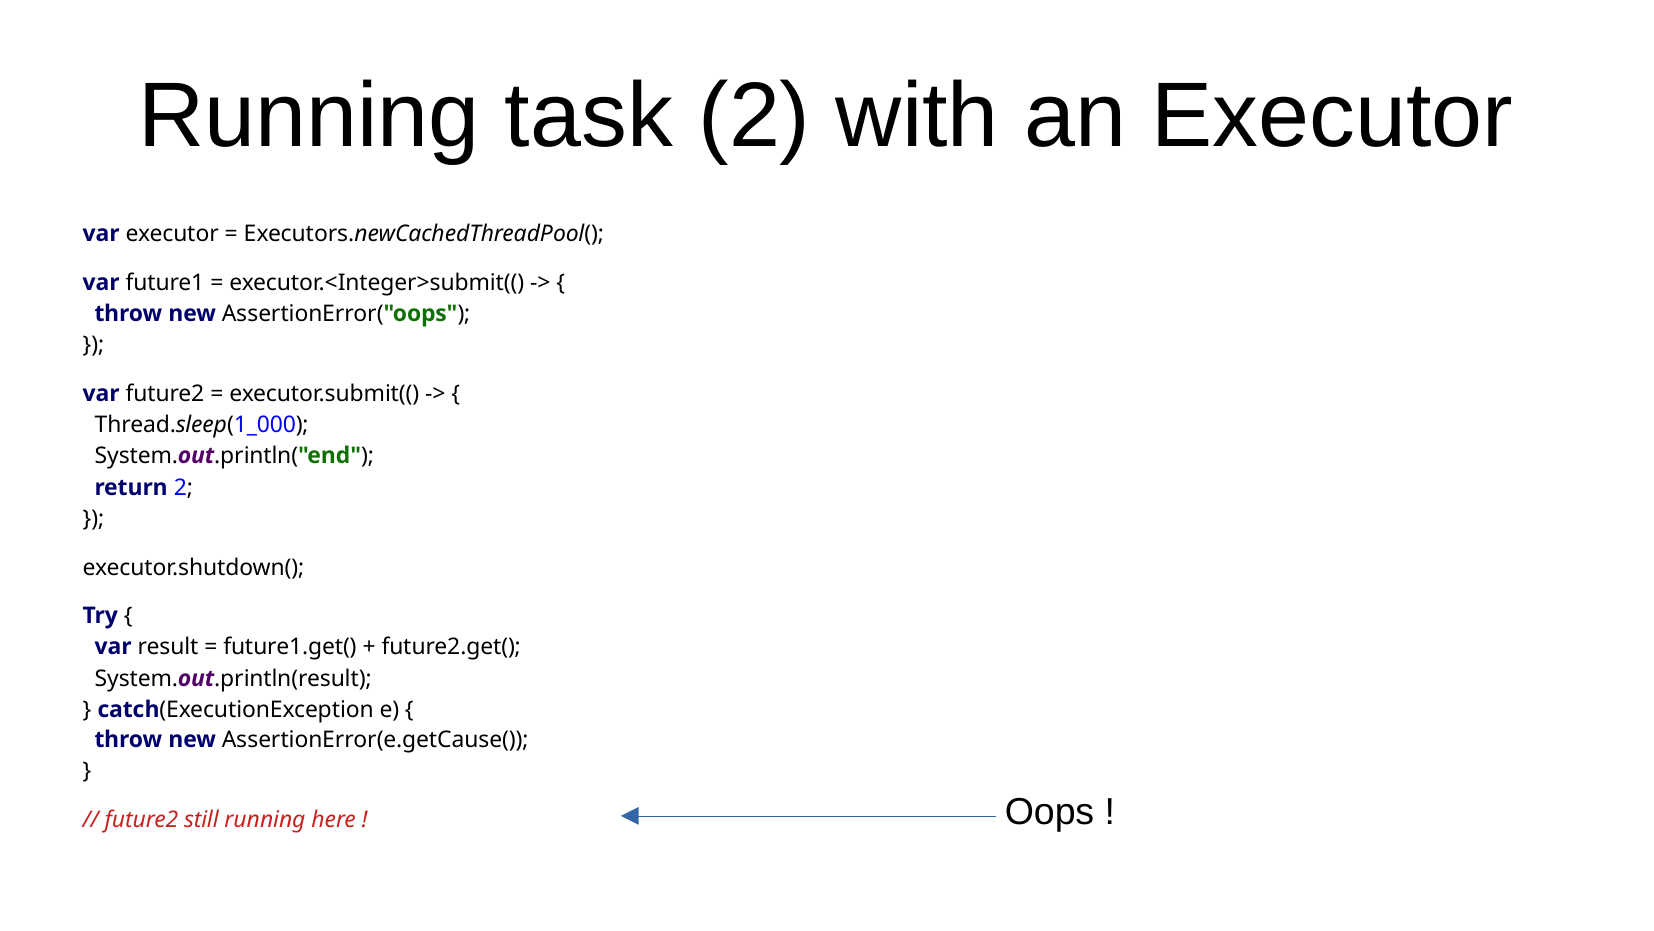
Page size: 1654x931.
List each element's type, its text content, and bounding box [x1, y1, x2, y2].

title Running task (2) with an Executor [63, 12, 1590, 218]
list var executor = Executors.newCachedThreadPool(); var future1 = executor.<Integer>submit(() -> { throw new AssertionError("oops"); }); var future2 = executor.submit(() -> { Thread.sleep(1_000); System.out.println("end"); return 2; }); executor.shutdown(); Try { var result = future1.get() + future2.get(); System.out.println(result); } catch(ExecutionException e) { throw new AssertionError(e.getCause()); } // future2 still running here ! [82, 217, 1571, 841]
text_box Oops ! [990, 783, 1141, 841]
